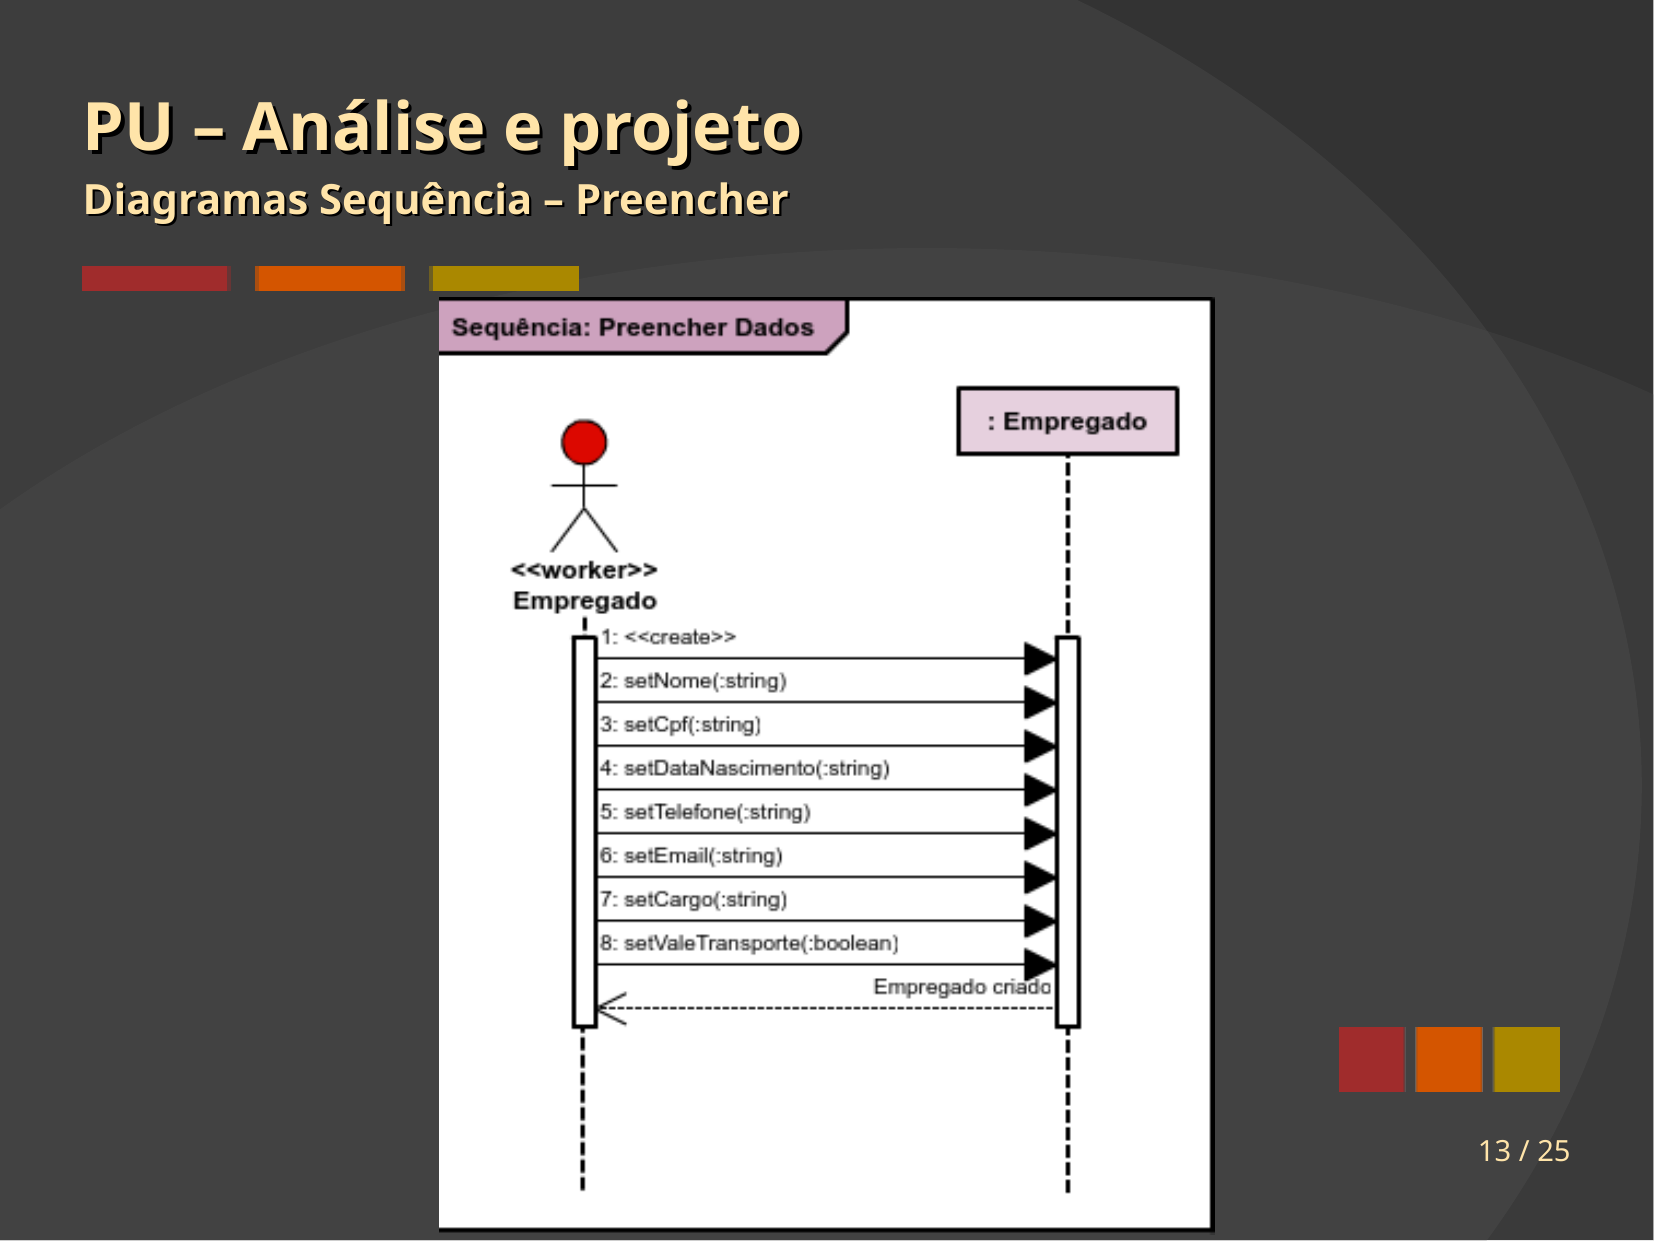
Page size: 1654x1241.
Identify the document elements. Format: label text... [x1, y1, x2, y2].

picture [1339, 1027, 1560, 1092]
picture [439, 297, 1215, 1235]
picture [82, 266, 579, 291]
title PU – Análise e projeto Diagramas Sequência – Preencher [82, 49, 1571, 257]
